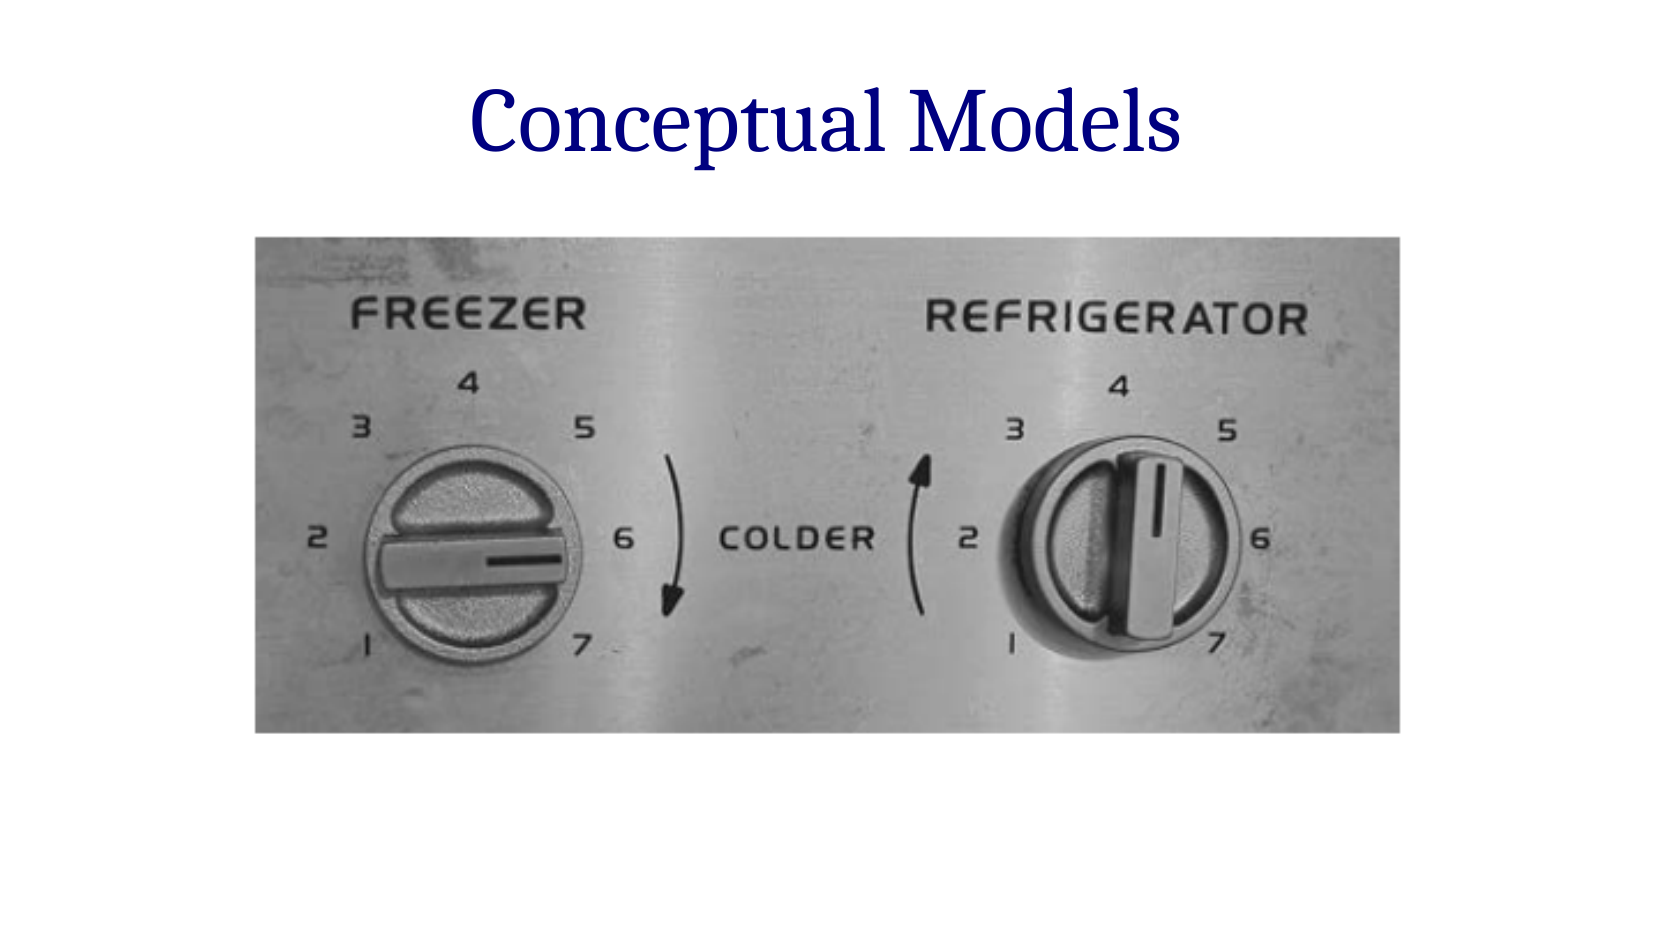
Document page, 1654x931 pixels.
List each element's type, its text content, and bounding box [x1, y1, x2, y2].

title Conceptual Models [82, 37, 1571, 193]
picture [235, 217, 1419, 758]
